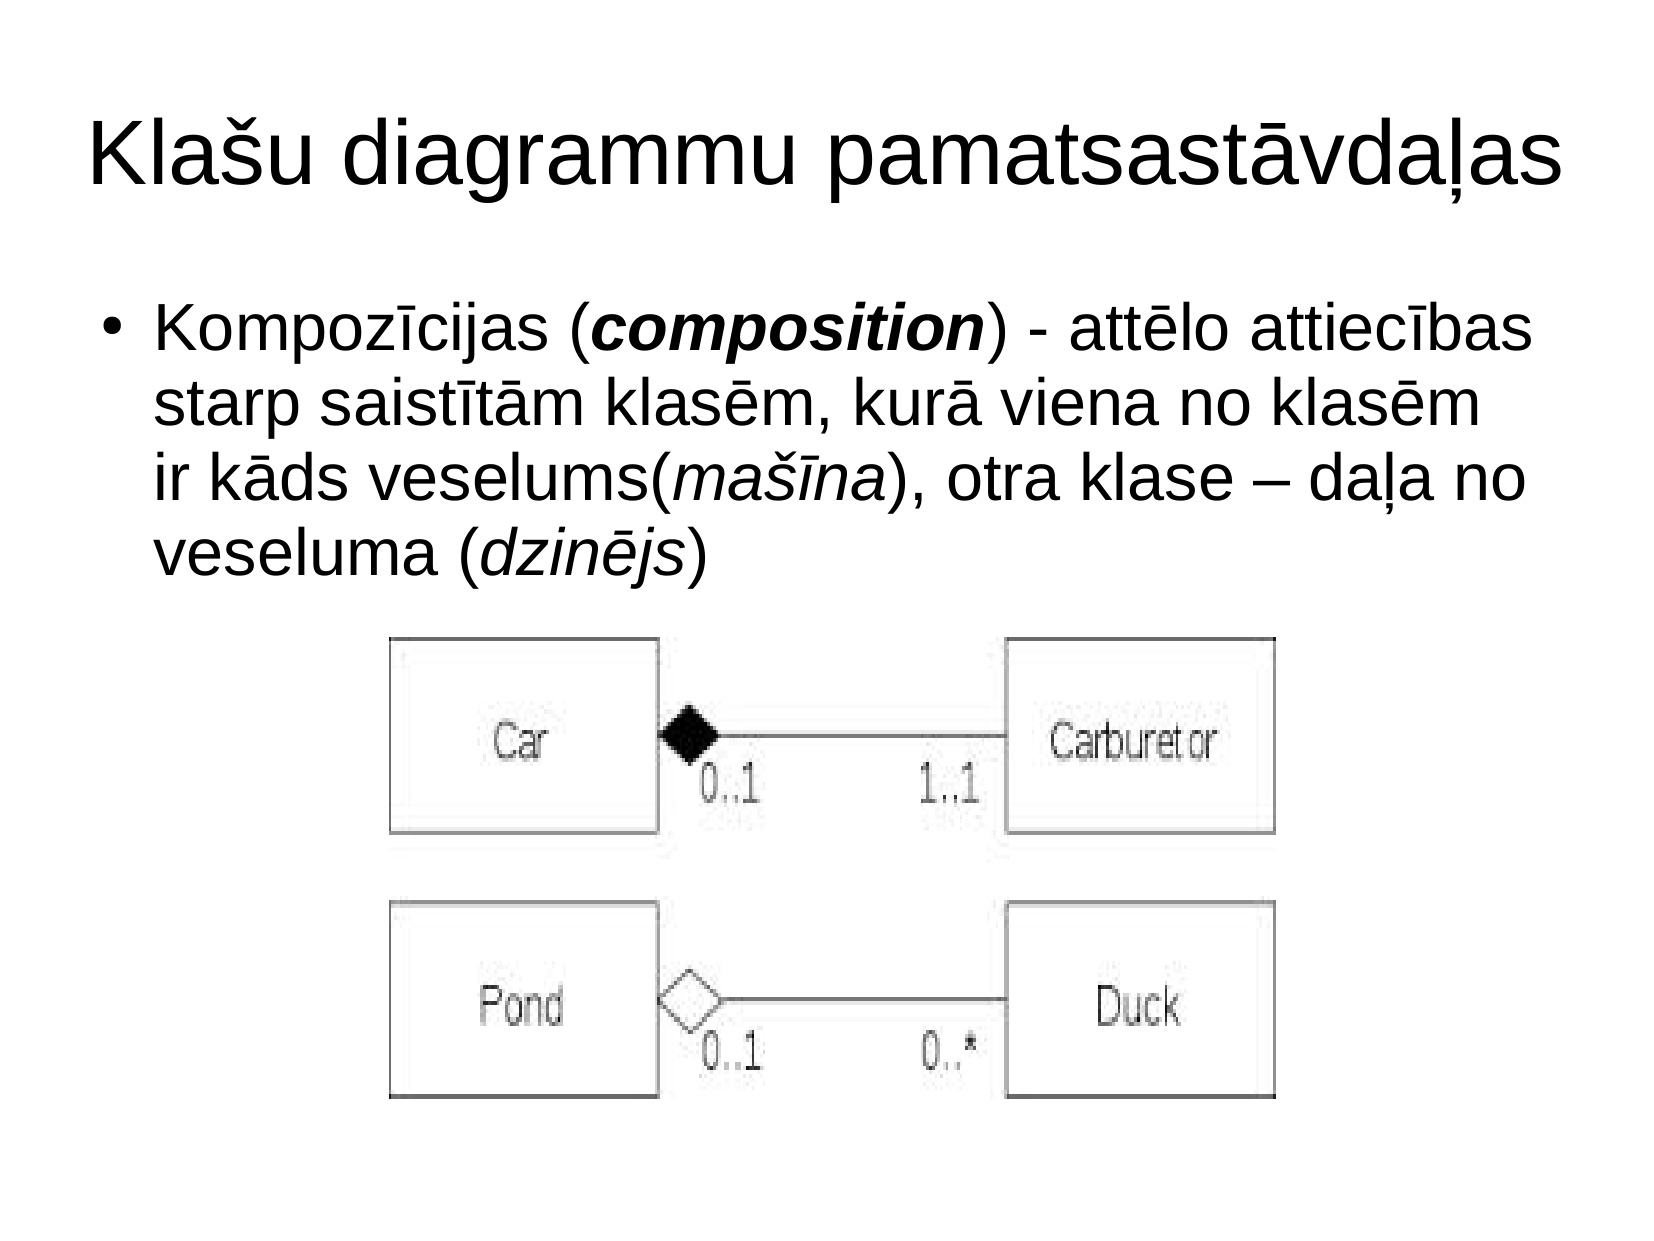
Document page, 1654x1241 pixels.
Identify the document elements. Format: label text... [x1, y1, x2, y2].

title Klašu diagrammu pamatsastāvdaļas [82, 49, 1571, 257]
picture [389, 637, 1276, 1099]
list Kompozīcijas (composition) - attēlo attiecības starp saistītām klasēm, kurā viena no klasēm ir kāds veselums(mašīna), otra klase – daļa no veseluma (dzinējs) [82, 290, 1538, 1010]
